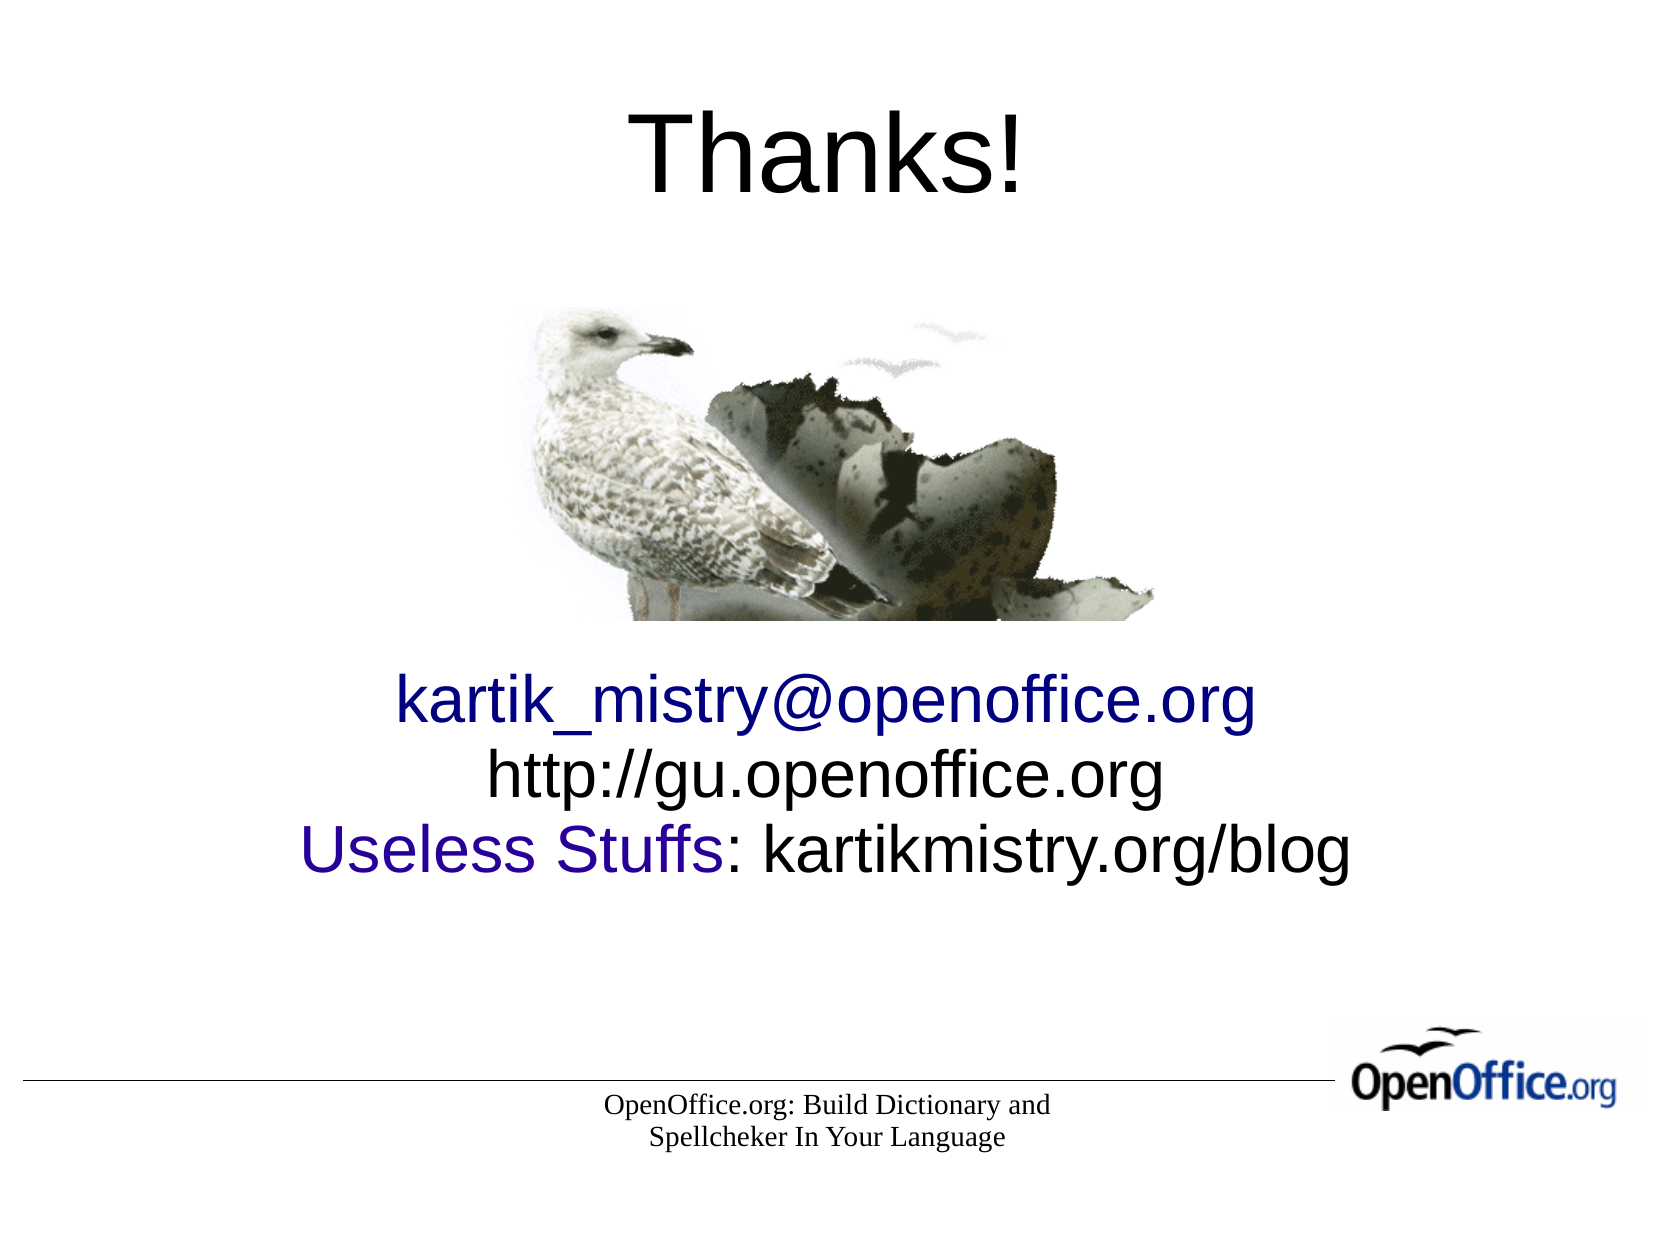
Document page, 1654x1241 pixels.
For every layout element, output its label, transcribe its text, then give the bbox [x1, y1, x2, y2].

title Thanks! [82, 56, 1571, 250]
picture [1335, 1020, 1648, 1111]
subtitle kartik_mistry@openoffice.org http://gu.openoffice.org Useless Stuffs: kartikmistry.org/blog [82, 297, 1571, 1102]
picture [511, 307, 1156, 621]
